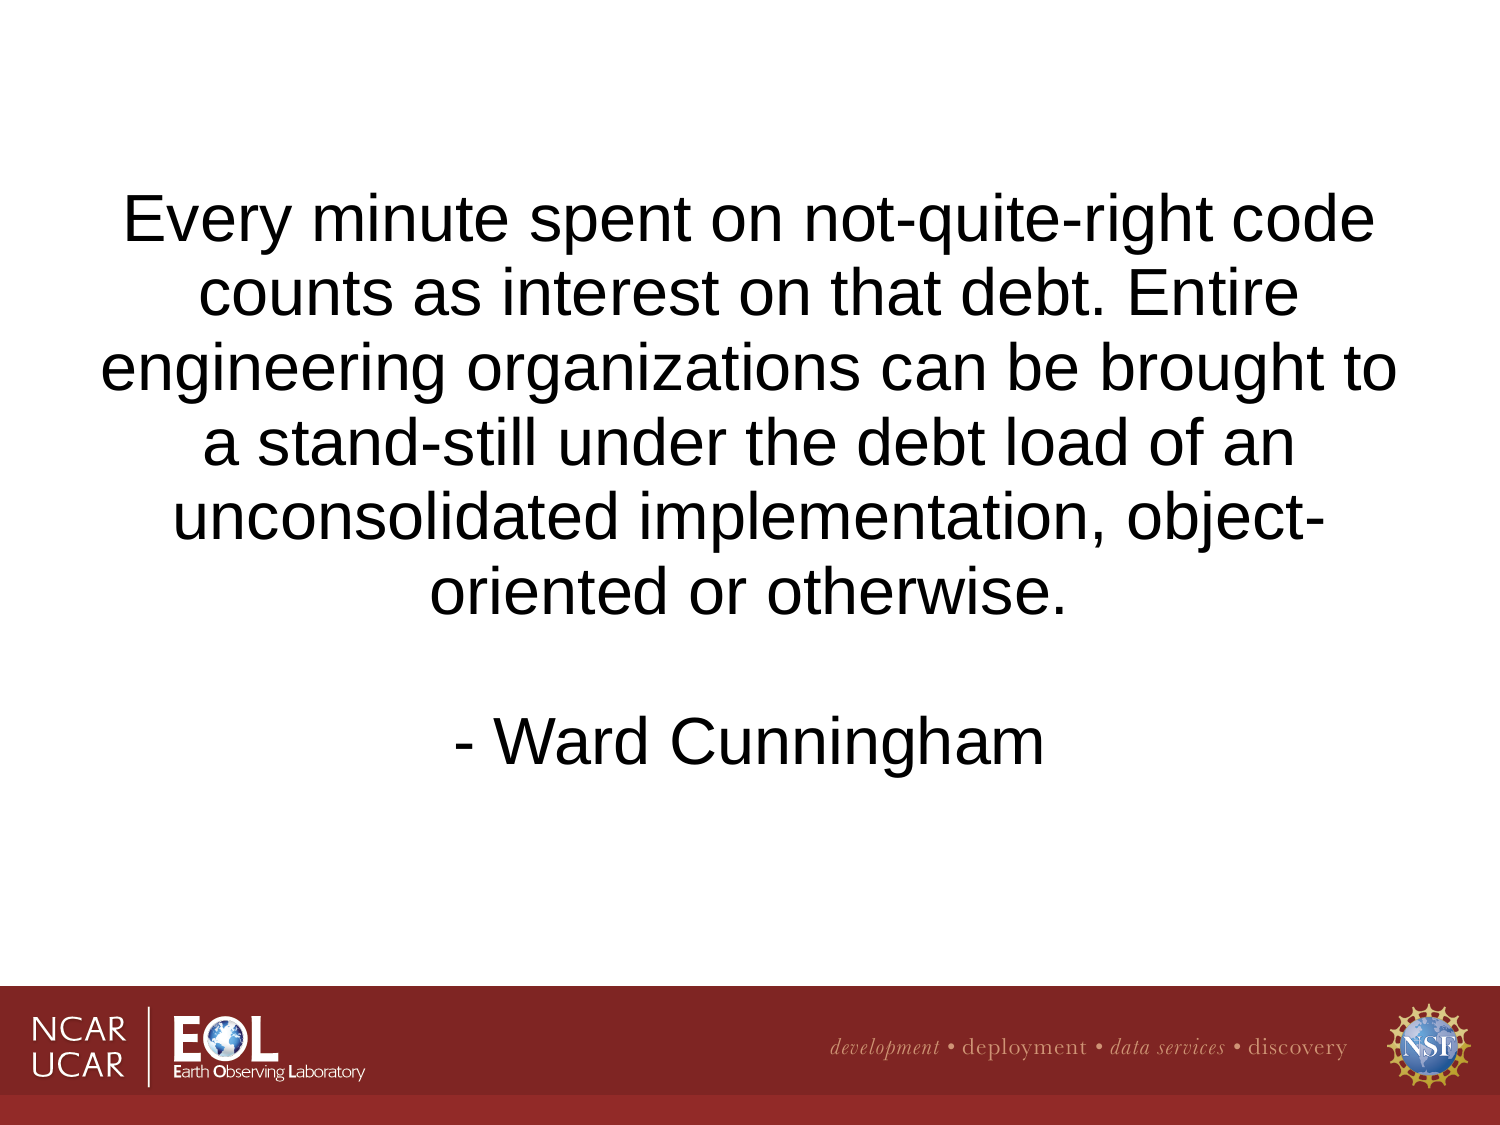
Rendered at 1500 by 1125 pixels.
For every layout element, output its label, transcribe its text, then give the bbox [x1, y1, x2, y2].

subtitle Every minute spent on not-quite-right code counts as interest on that debt. Entire engineering organizations can be brought to a stand-still under the debt load of an unconsolidated implementation, object- oriented or otherwise. - Ward Cunningham [75, 45, 1425, 915]
picture [0, 986, 1500, 1125]
